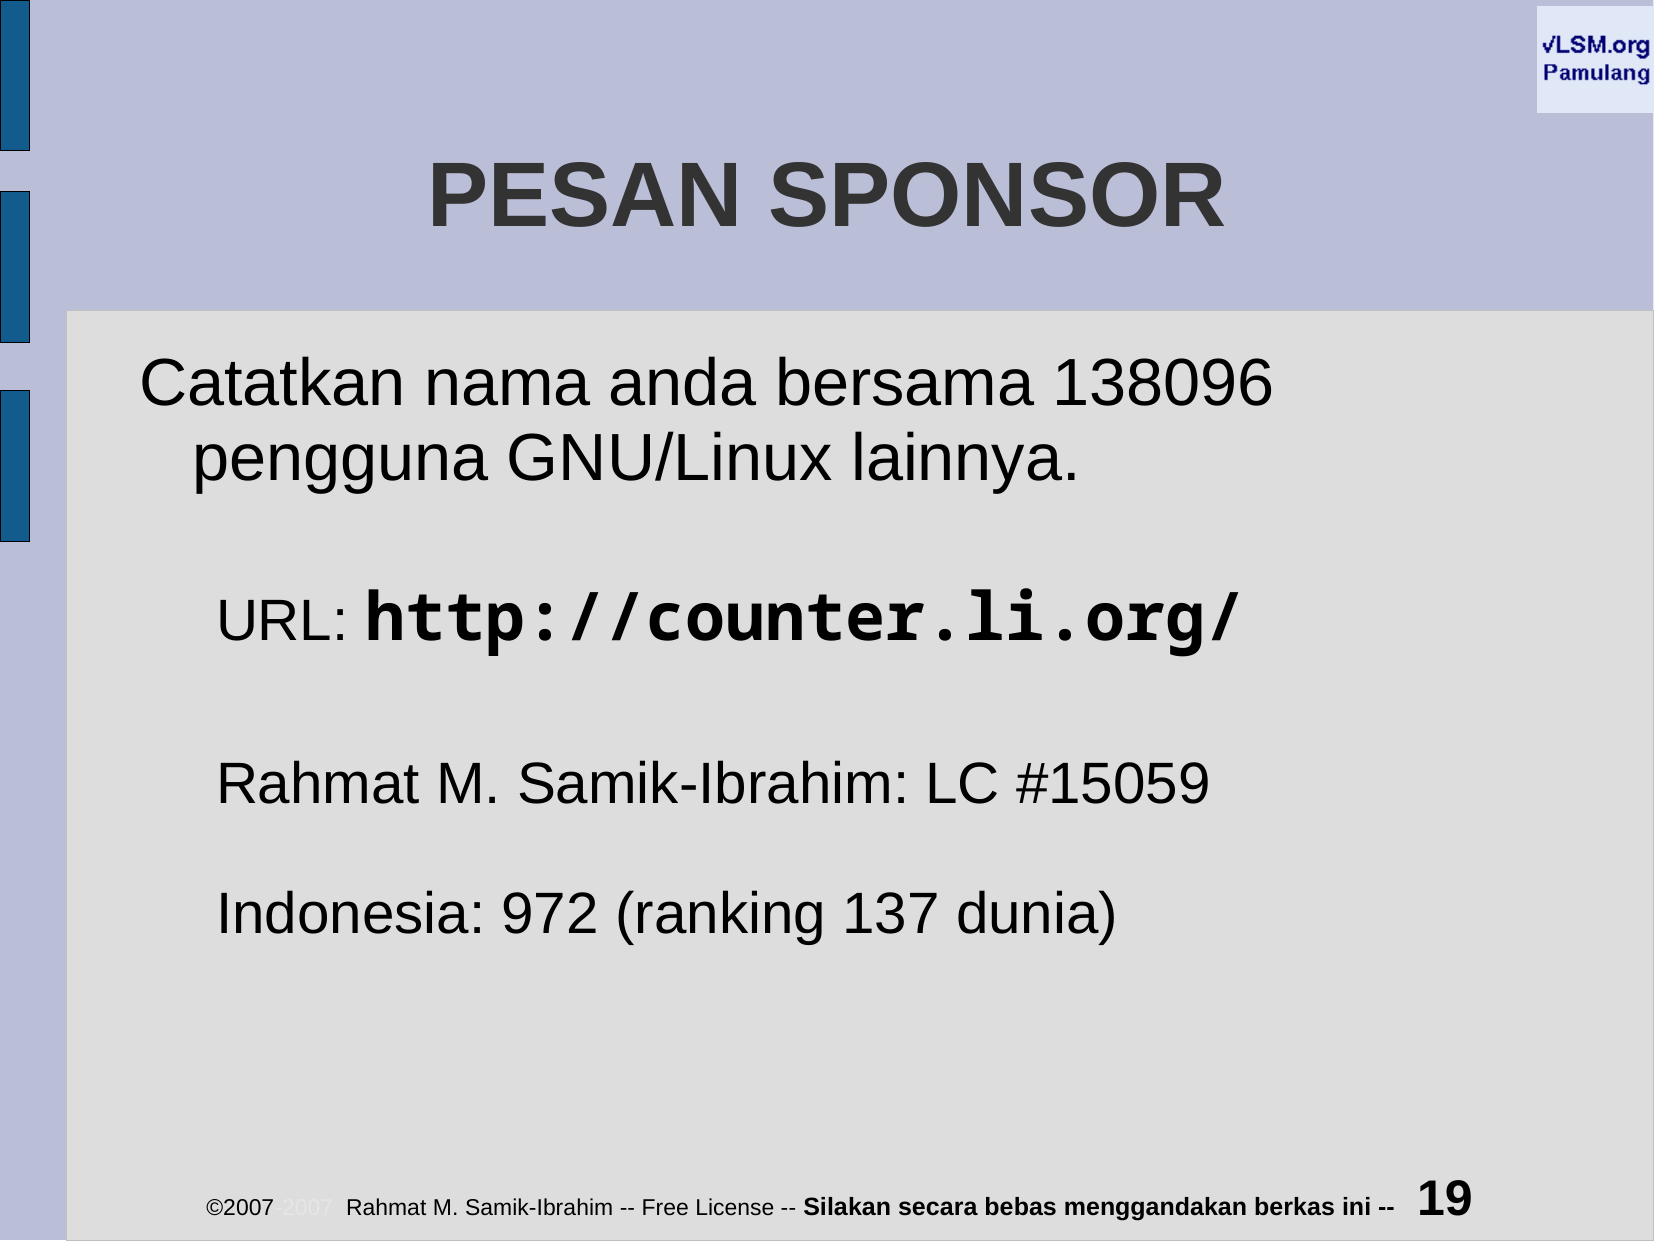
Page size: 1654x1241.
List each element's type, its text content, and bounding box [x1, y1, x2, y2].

title PESAN SPONSOR [121, 98, 1534, 291]
picture [1537, 6, 1654, 113]
list Catatkan nama anda bersama 138096 pengguna GNU/Linux lainnya. URL: http://counter.li.org/ Rahmat M. Samik-Ibrahim: LC #15059 Indonesia: 972 (ranking 137 dunia) [121, 344, 1534, 1112]
